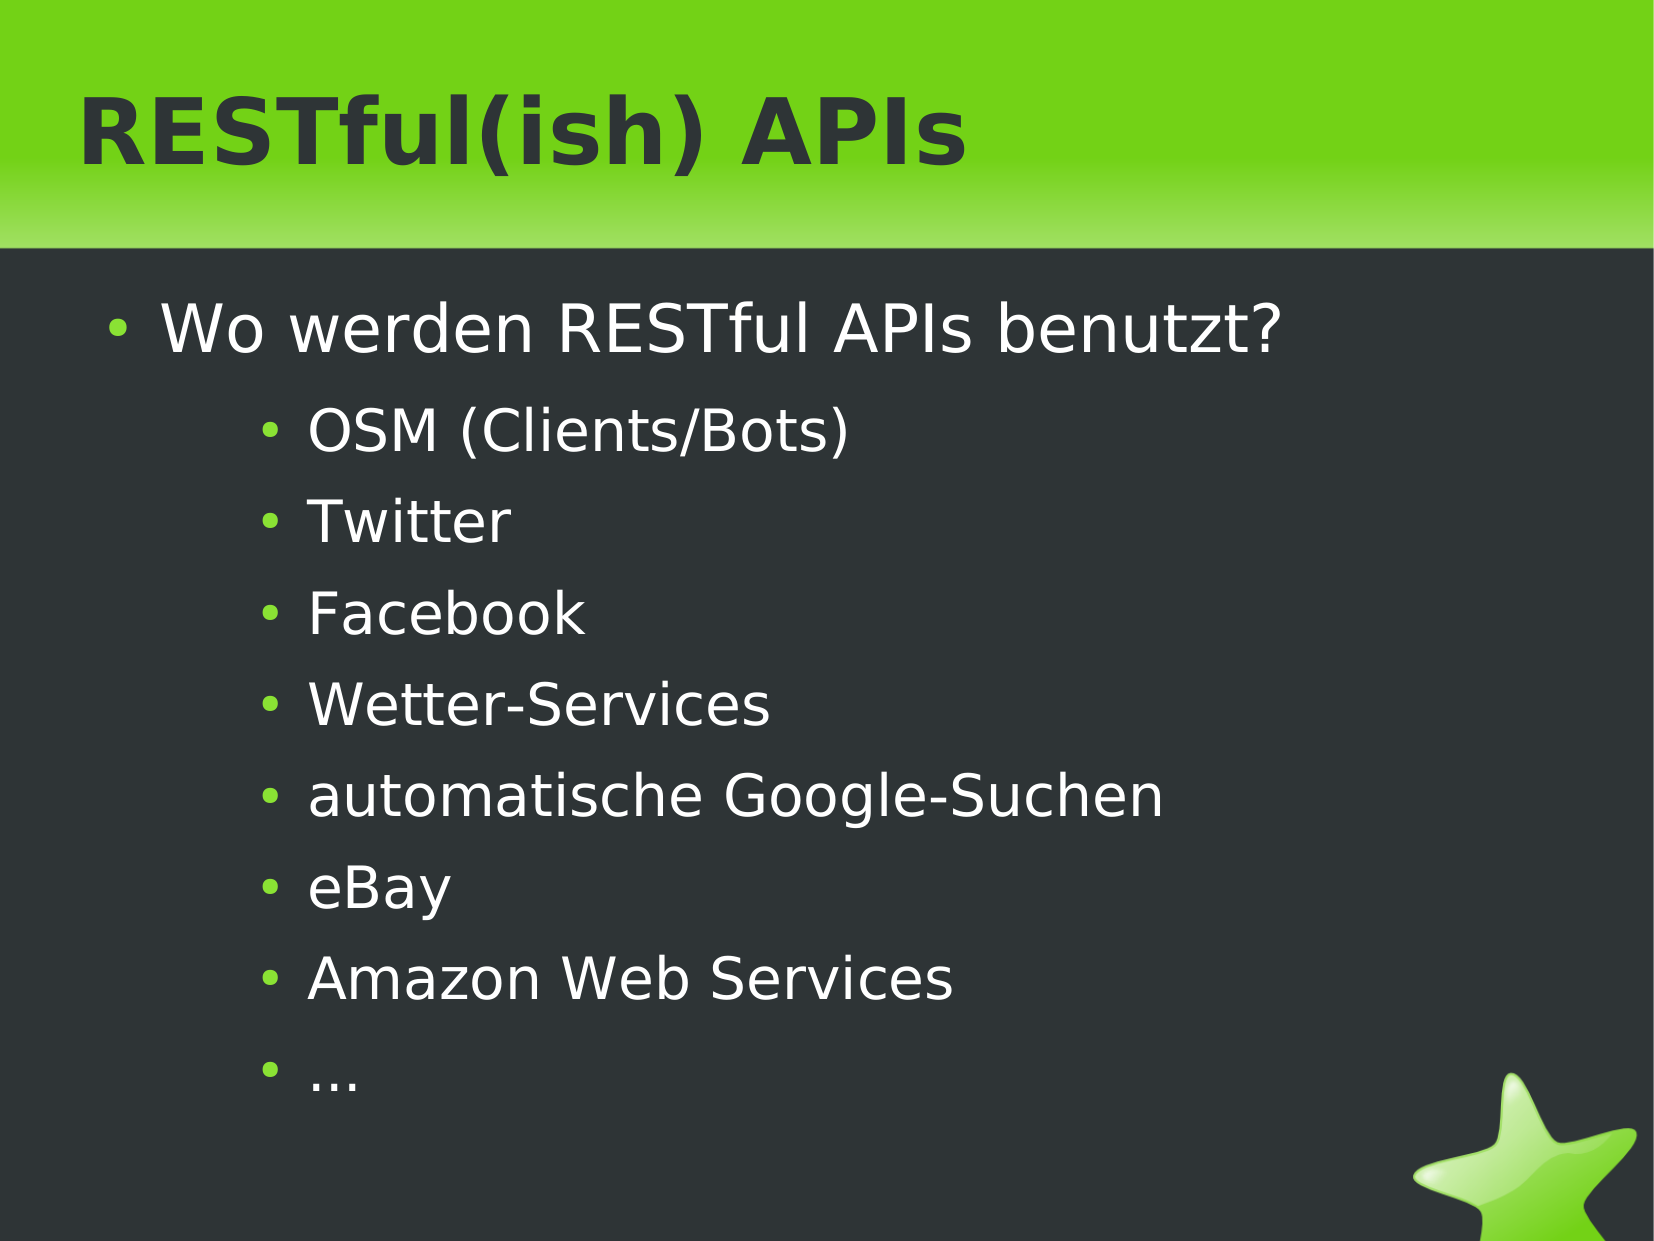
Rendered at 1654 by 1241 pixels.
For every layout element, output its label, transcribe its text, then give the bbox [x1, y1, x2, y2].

list Wo werden RESTful APIs benutzt? OSM (Clients/Bots) Twitter Facebook Wetter-Services automatische Google-Suchen eBay Amazon Web Services ... [70, 290, 1559, 1182]
picture [0, 0, 1654, 1241]
title RESTful(ish) APIs [76, 29, 1565, 237]
